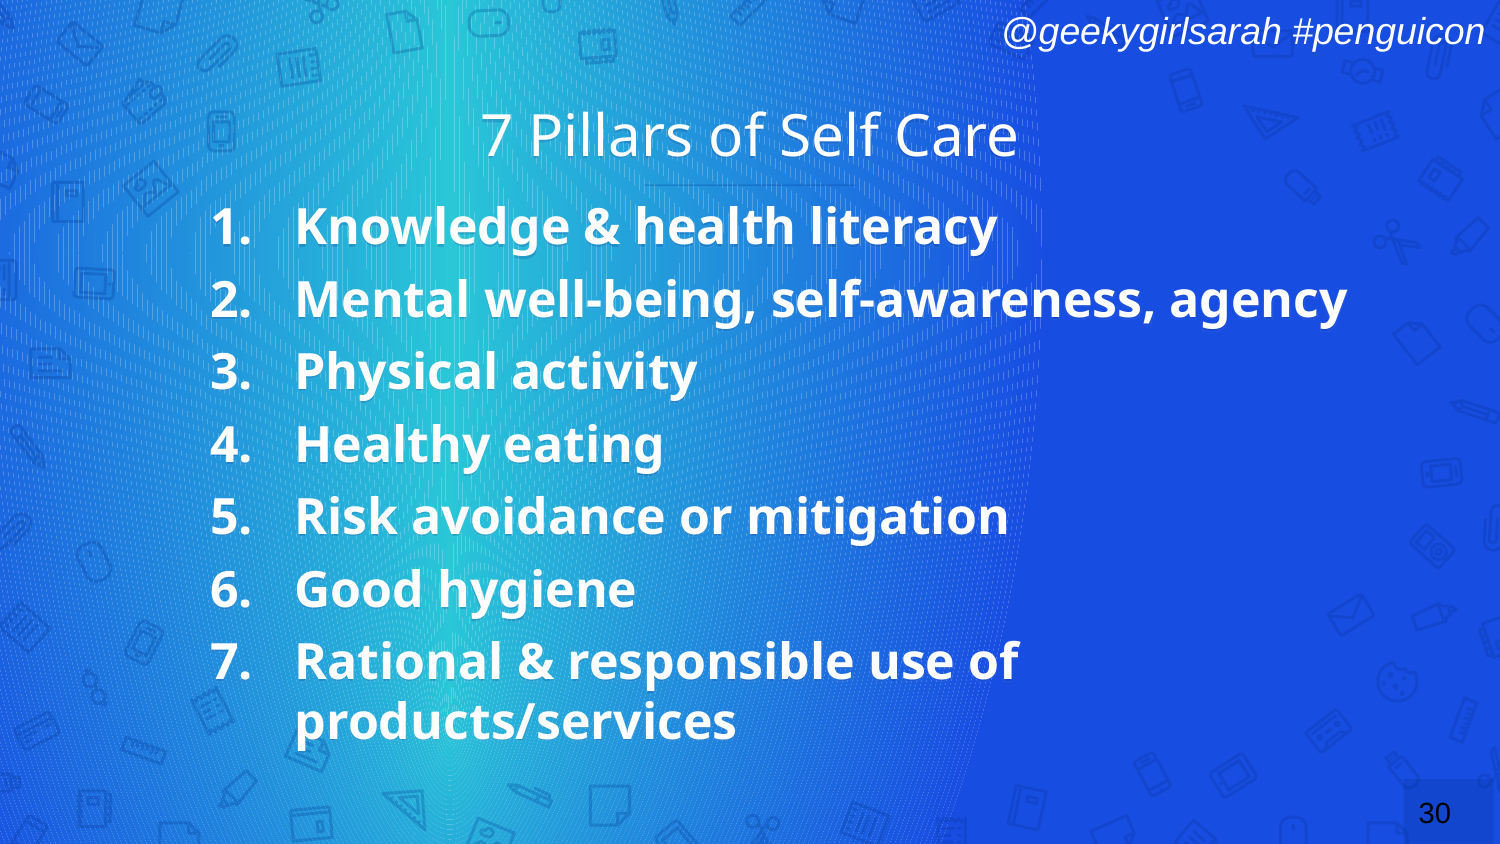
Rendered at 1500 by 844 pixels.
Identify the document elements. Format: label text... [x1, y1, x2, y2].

slide_number <number> [1403, 779, 1494, 844]
title 7 Pillars of Self Care [61, 61, 1439, 184]
list Knowledge & health literacy Mental well-being, self-awareness, agency Physical activity Healthy eating Risk avoidance or mitigation Good hygiene Rational & responsible use of products/services [182, 179, 1388, 722]
